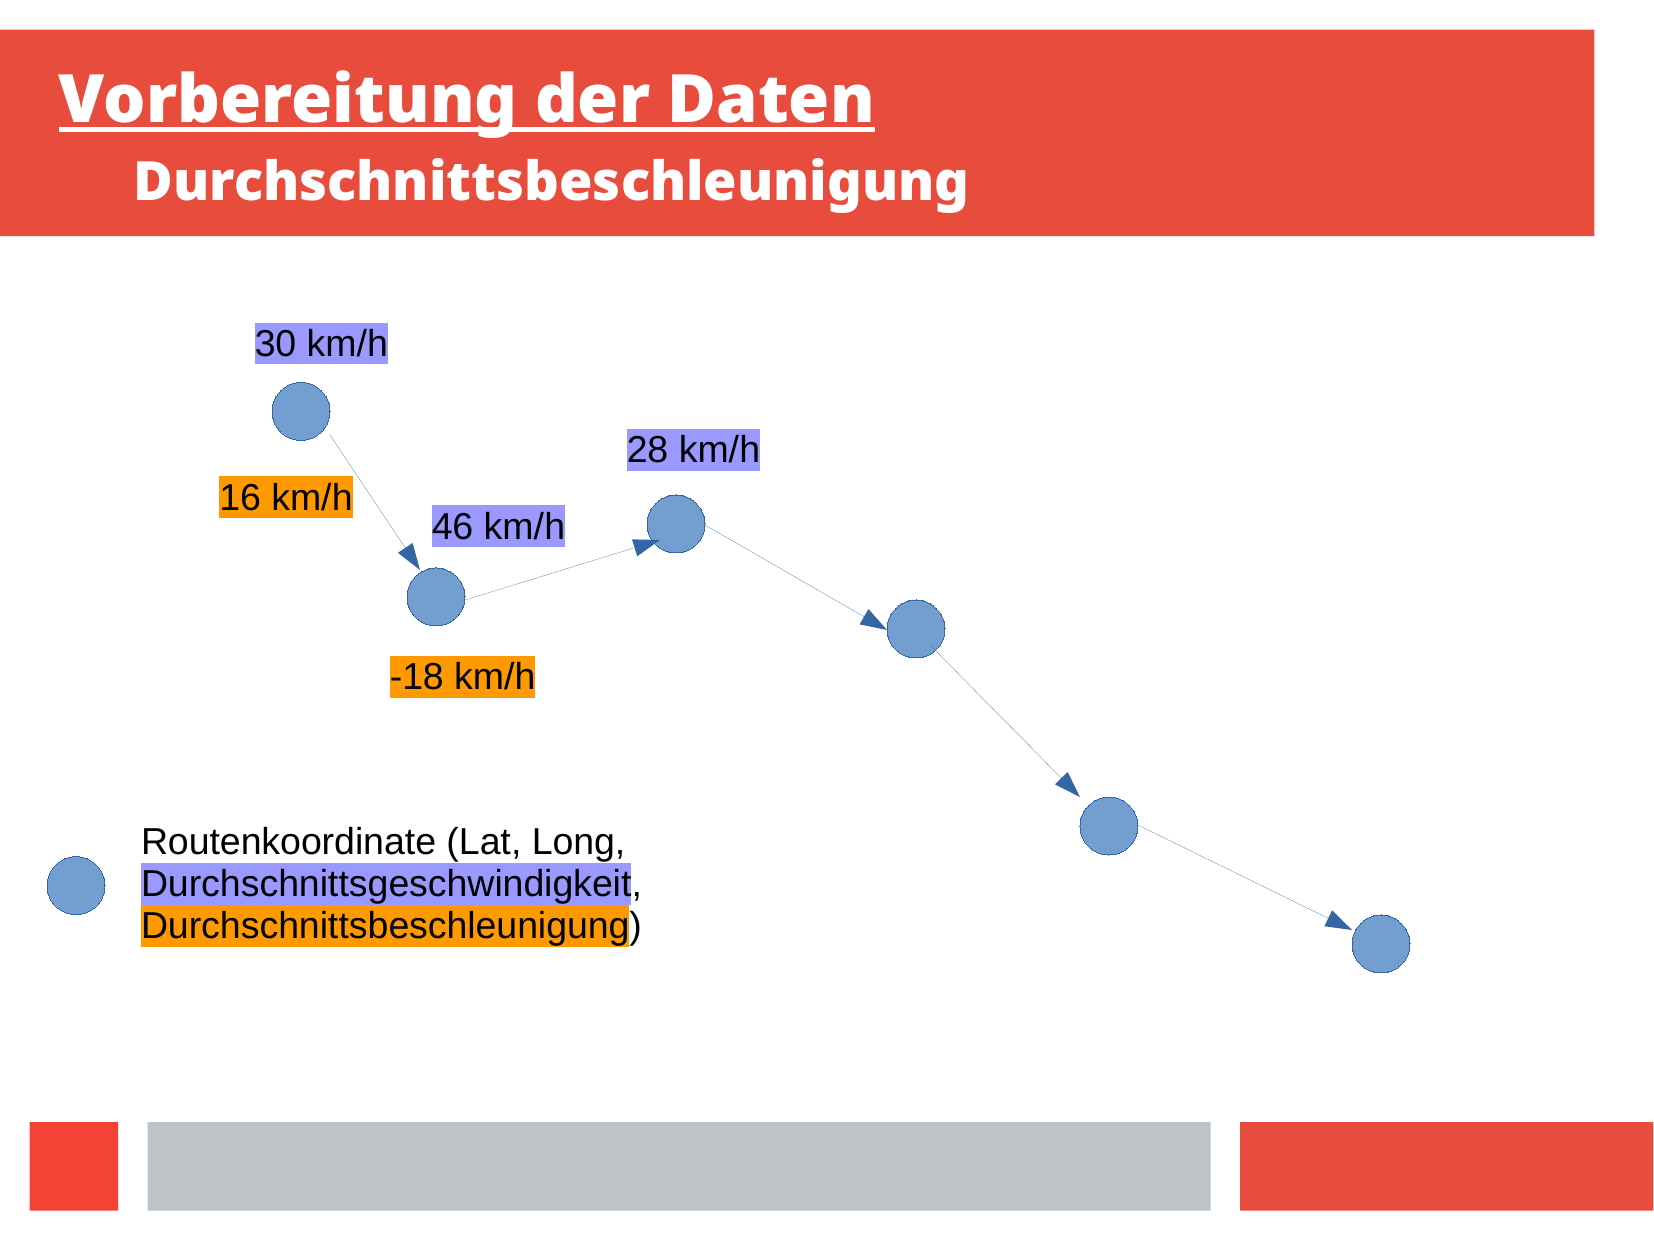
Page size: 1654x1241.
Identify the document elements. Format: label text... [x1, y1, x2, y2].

text_box -18 km/h [375, 648, 556, 706]
text_box [407, 567, 466, 626]
text_box [1352, 914, 1411, 973]
text_box 30 km/h [240, 315, 421, 372]
text_box Routenkoordinate (Lat, Long, Durchschnittsgeschwindigkeit, Durchschnittsbeschleunigung) [126, 813, 706, 961]
text_box 16 km/h [204, 468, 385, 526]
text_box 46 km/h [417, 498, 598, 555]
text_box [272, 382, 331, 441]
title Vorbereitung der Daten Durchschnittsbeschleunigung [59, 51, 1595, 215]
text_box 28 km/h [612, 421, 793, 479]
text_box [1079, 797, 1138, 856]
text_box [887, 599, 946, 658]
text_box [647, 494, 706, 553]
text_box [47, 856, 106, 915]
